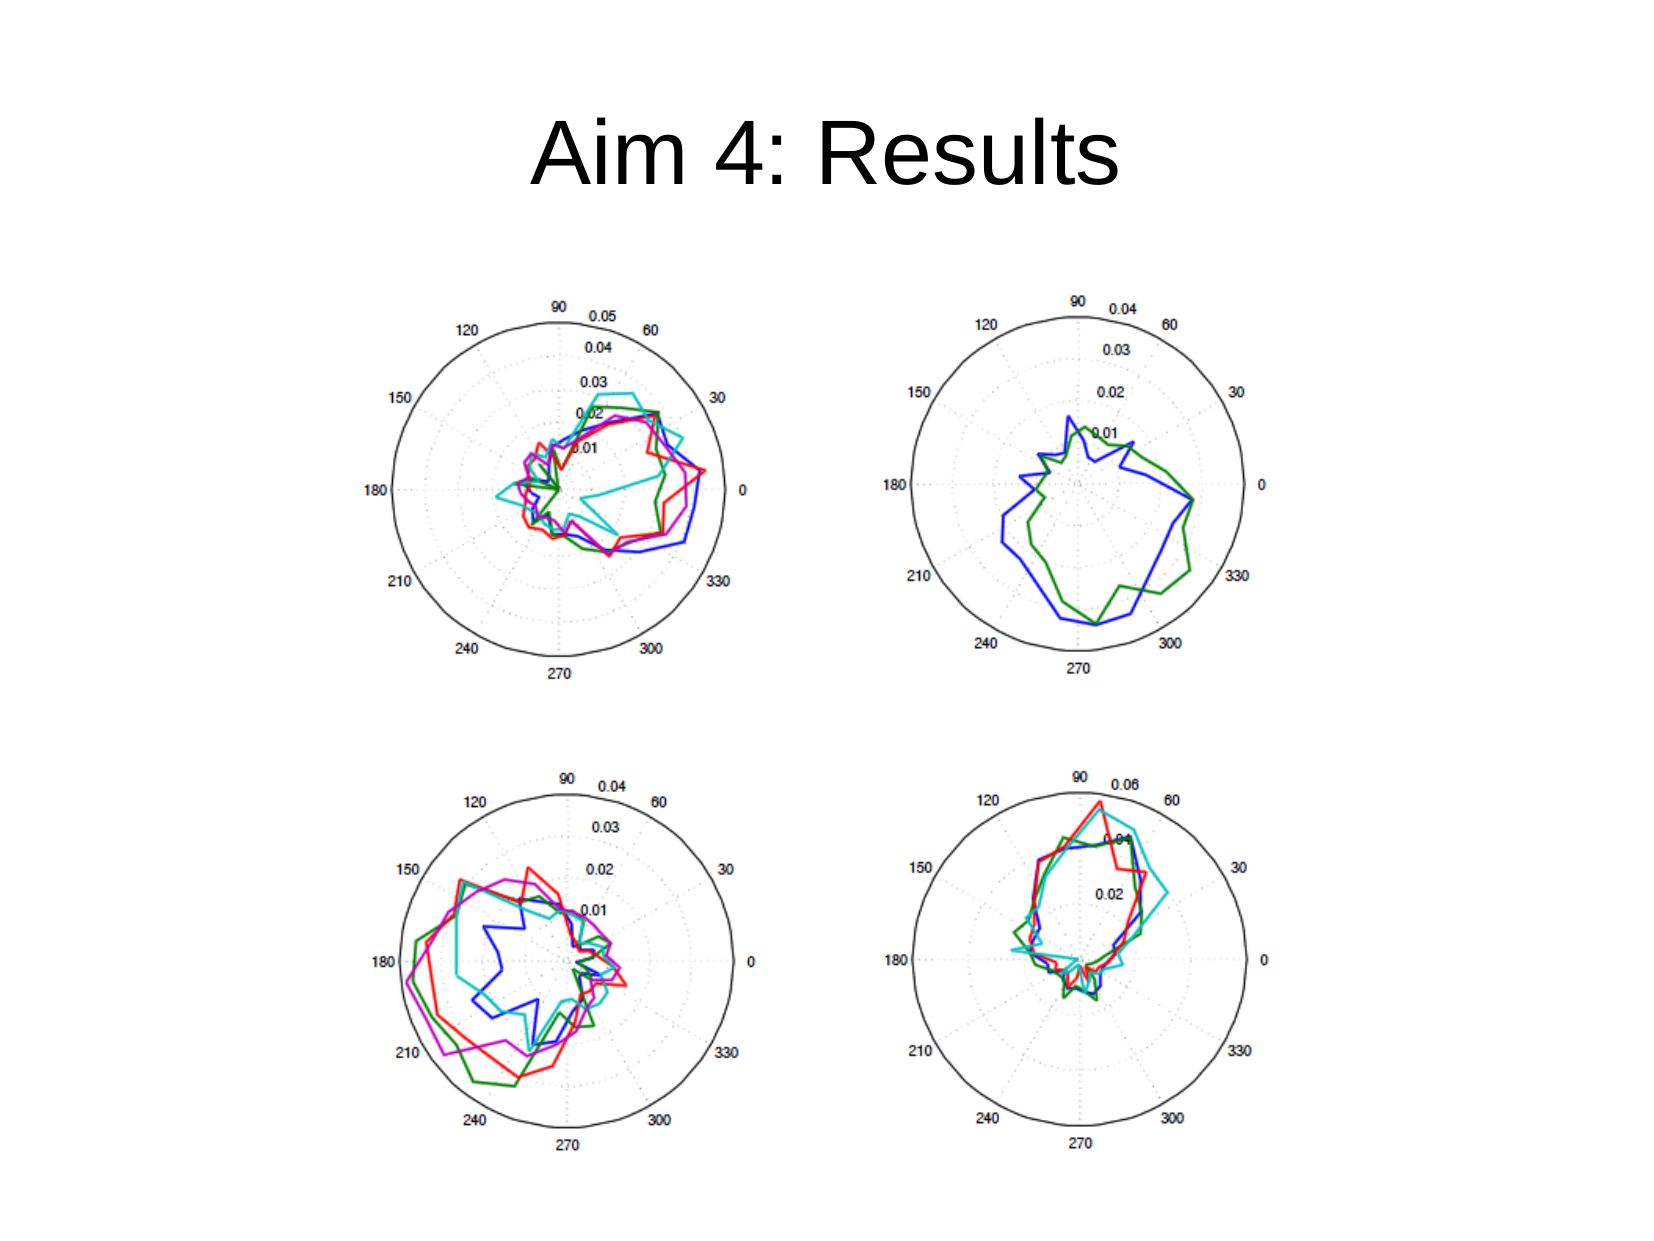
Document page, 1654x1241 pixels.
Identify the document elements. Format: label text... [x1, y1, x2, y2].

picture [825, 269, 1290, 699]
picture [864, 751, 1291, 1156]
picture [323, 734, 781, 1171]
title Aim 4: Results [82, 49, 1571, 257]
picture [345, 284, 760, 698]
